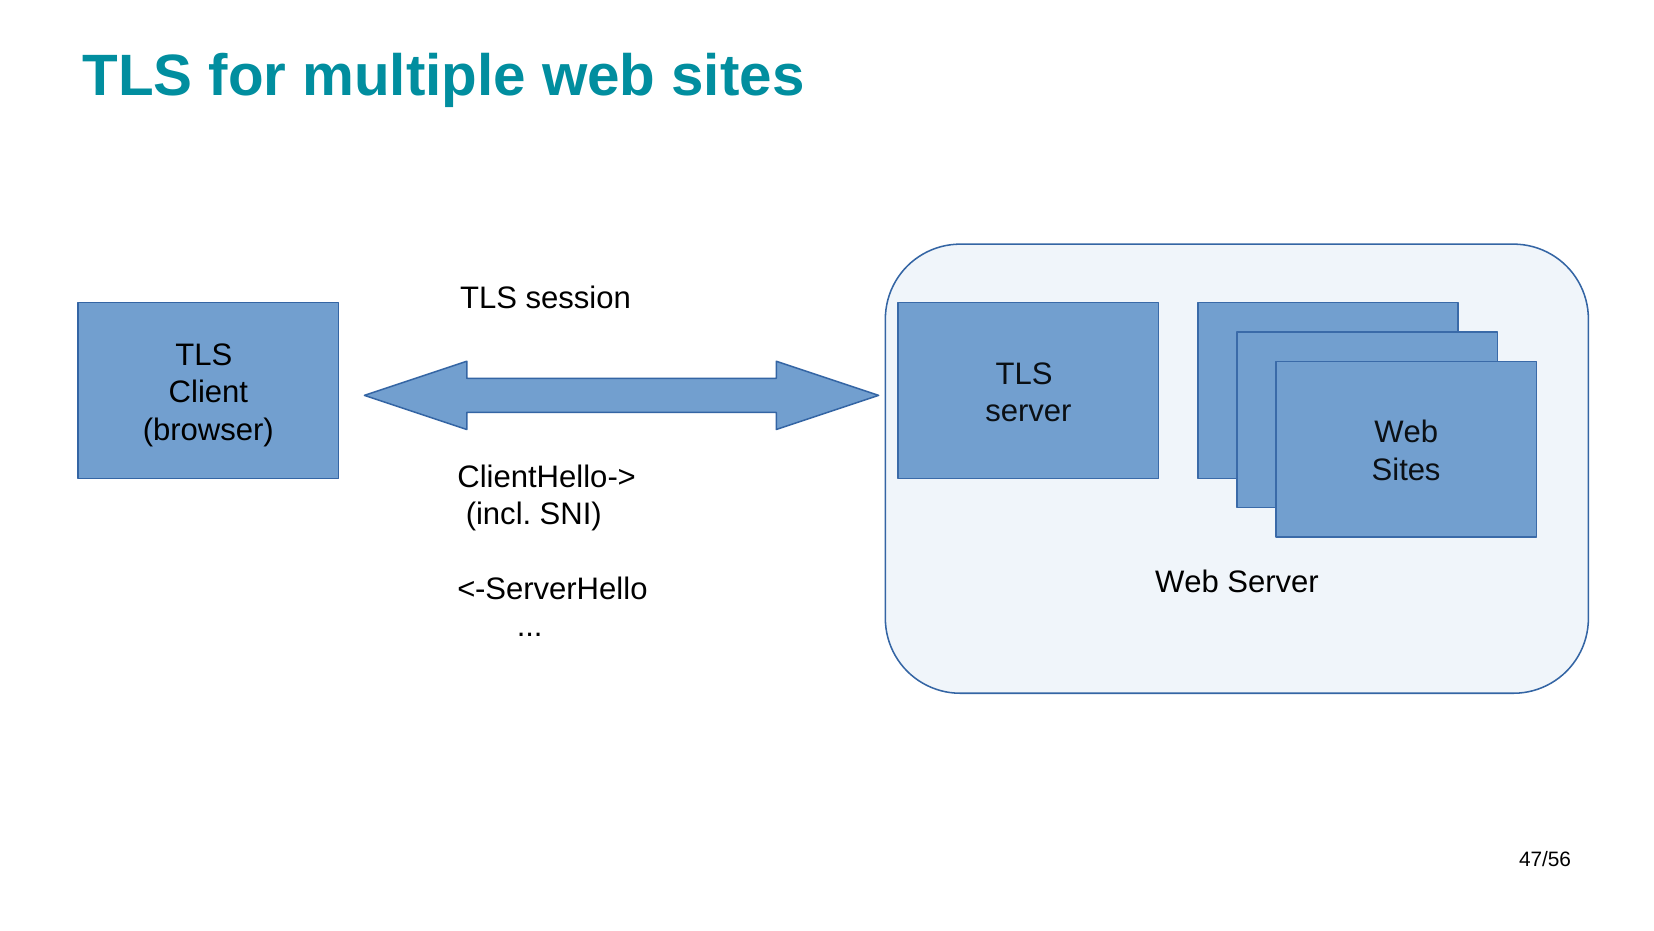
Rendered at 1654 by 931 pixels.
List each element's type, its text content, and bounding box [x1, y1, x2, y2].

text_box Web Server [885, 244, 1589, 694]
text_box [364, 361, 879, 430]
text_box TLS for multiple web sites [82, 36, 1571, 193]
text_box ClientHello-> (incl. SNI) <-ServerHello ... [442, 449, 814, 710]
text_box TLS Client (browser) [78, 302, 339, 479]
text_box TLS session [445, 270, 782, 333]
